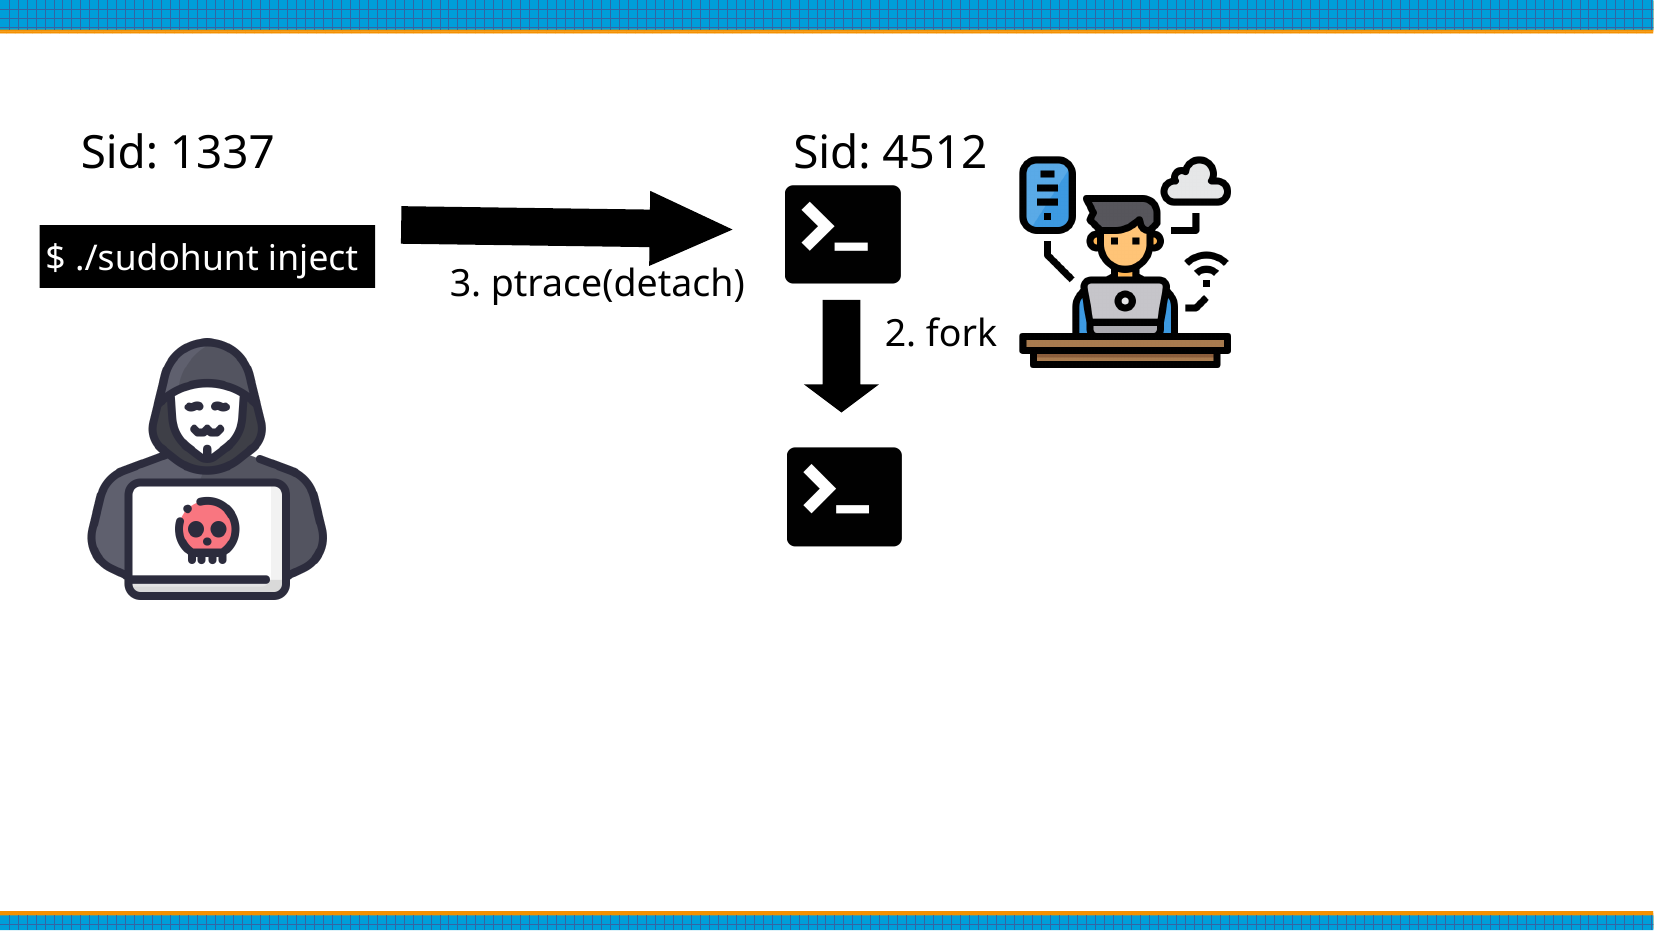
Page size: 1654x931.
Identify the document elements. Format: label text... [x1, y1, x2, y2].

text_box 3. ptrace(detach) [443, 250, 782, 314]
picture [76, 338, 338, 601]
picture [785, 169, 901, 301]
text_box [400, 190, 733, 250]
text_box $ ./sudohunt inject [39, 225, 376, 288]
text_box Sid: 4512 [787, 113, 1013, 188]
text_box [803, 299, 879, 413]
picture [787, 431, 902, 563]
text_box Sid: 1337 [75, 113, 301, 188]
picture [1012, 149, 1238, 375]
text_box 2. fork [878, 300, 1051, 363]
